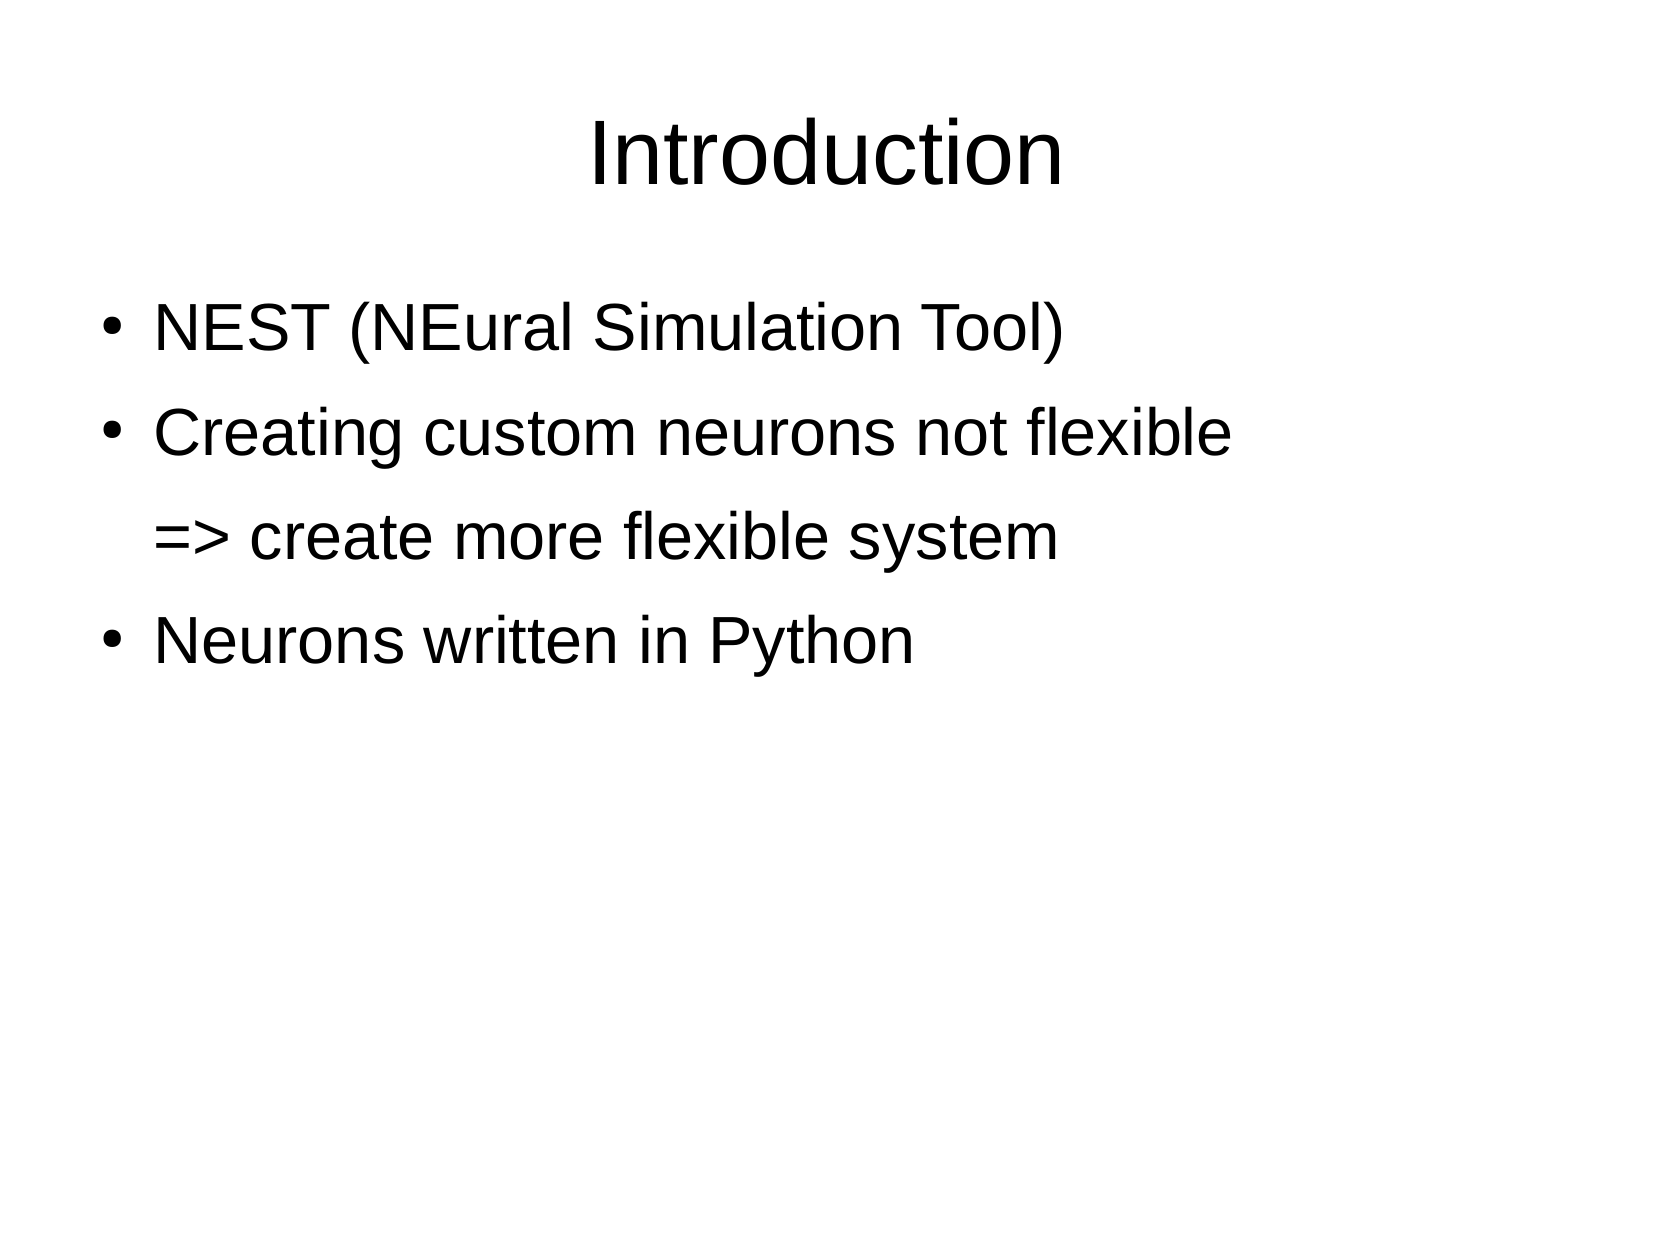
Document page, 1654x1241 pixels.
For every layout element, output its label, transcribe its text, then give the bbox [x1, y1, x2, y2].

list NEST (NEural Simulation Tool) Creating custom neurons not flexible => create more flexible system Neurons written in Python [82, 290, 1538, 1010]
title Introduction [82, 49, 1571, 257]
